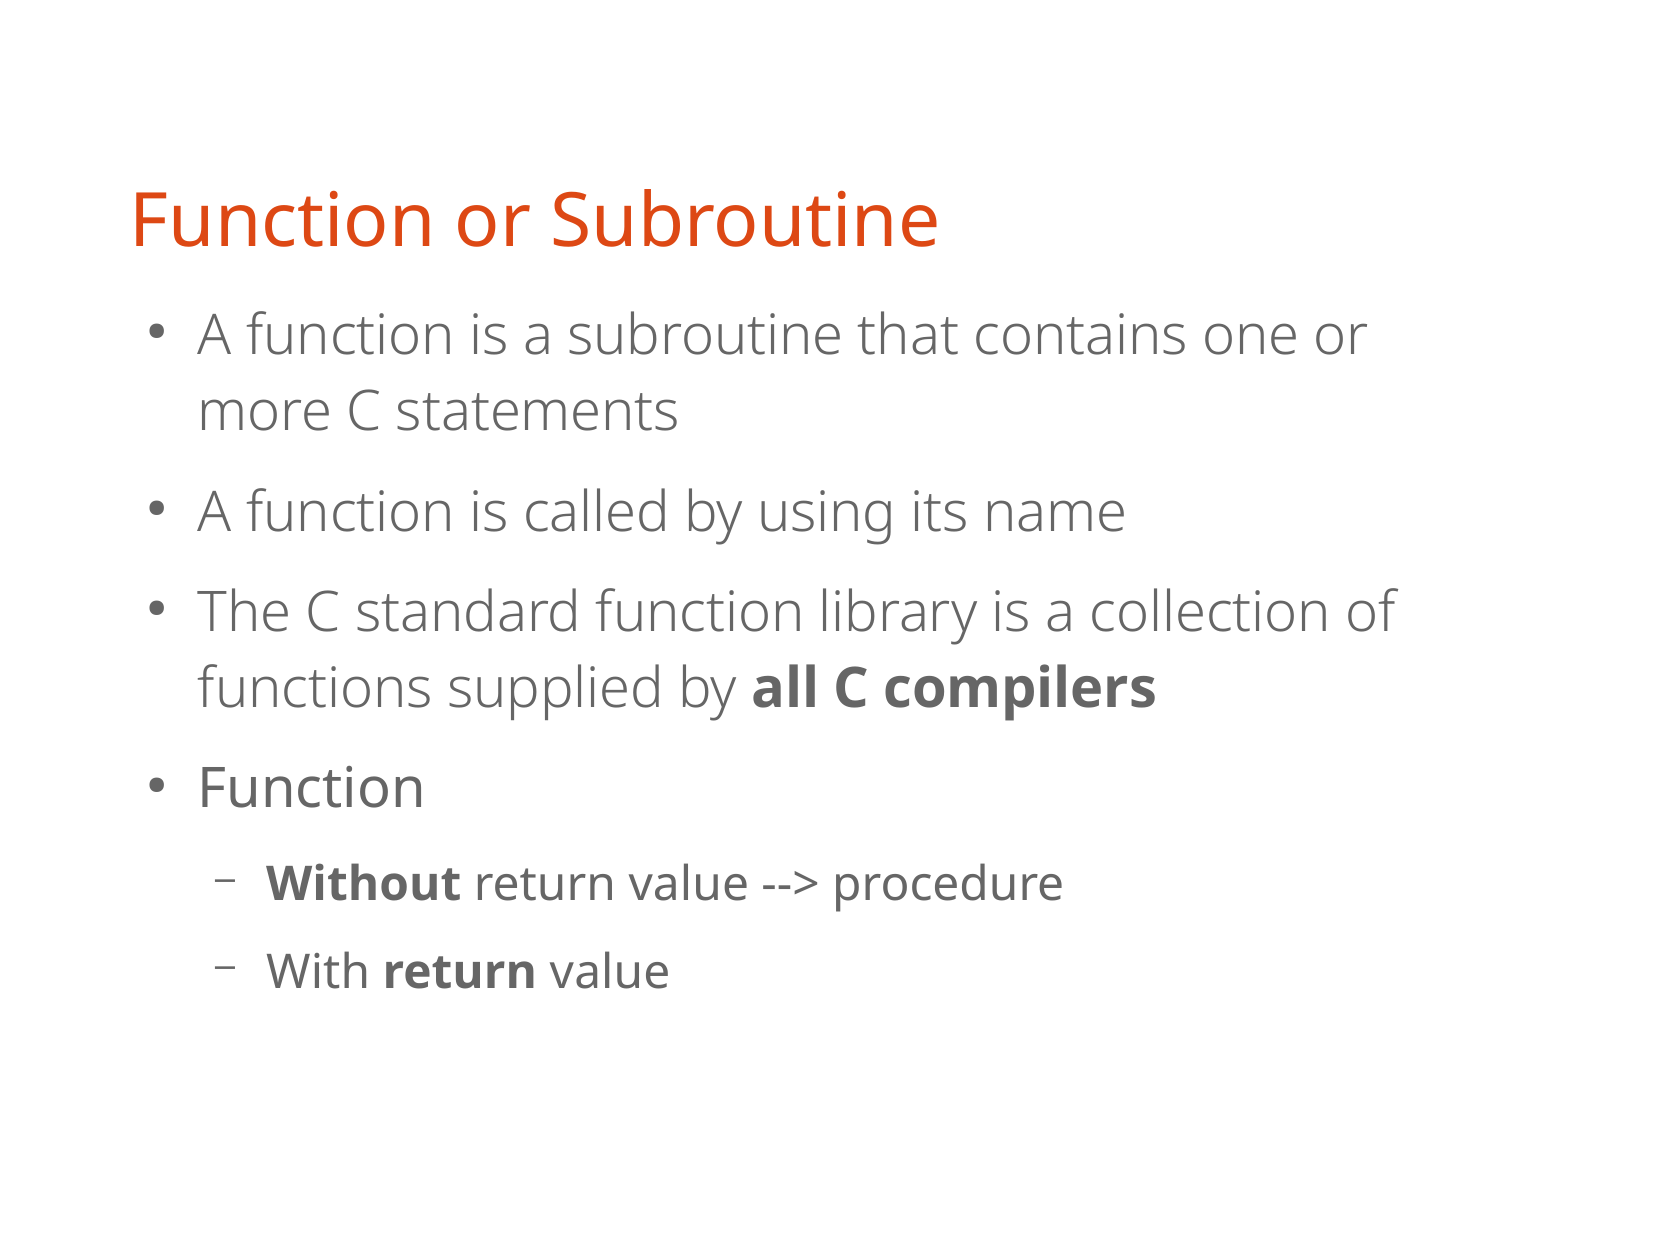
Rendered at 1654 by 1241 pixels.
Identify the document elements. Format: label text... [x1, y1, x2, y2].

list A function is a subroutine that contains one or more C statements A function is called by using its name The C standard function library is a collection of functions supplied by all C compilers Function Without return value --> procedure With return value [129, 295, 1518, 1010]
title Function or Subroutine [129, 153, 1518, 281]
